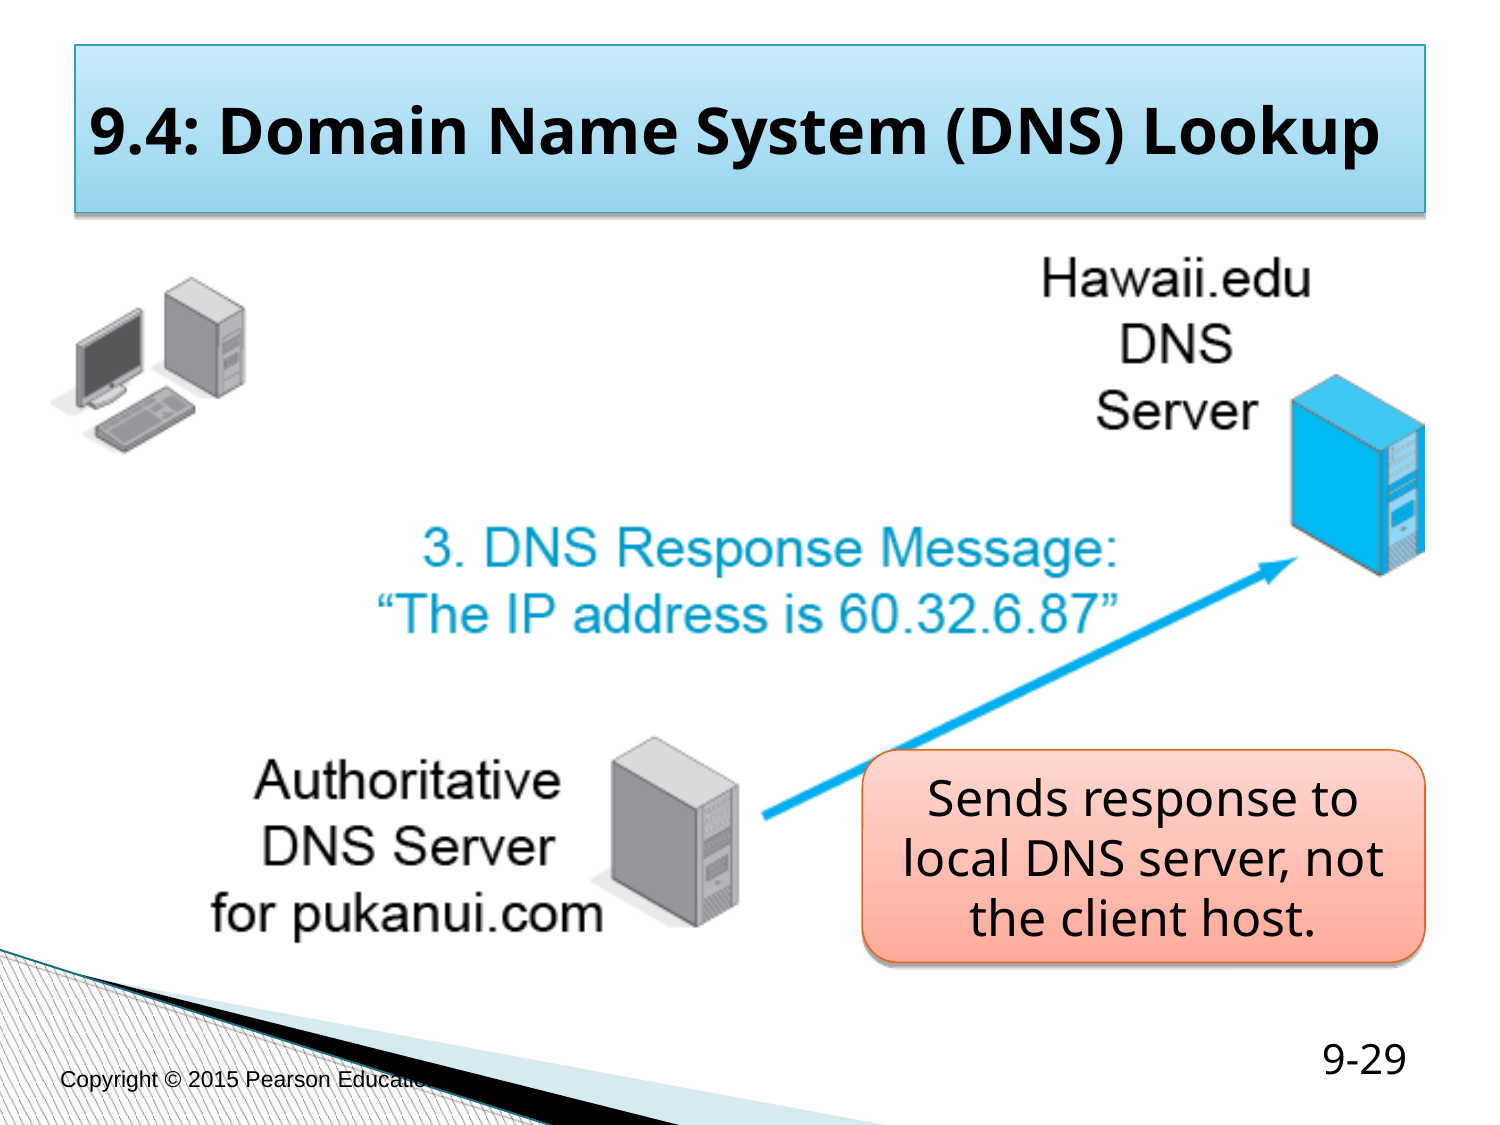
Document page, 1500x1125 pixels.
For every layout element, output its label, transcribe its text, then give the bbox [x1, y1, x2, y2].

picture [50, 251, 1425, 950]
picture [1418, 936, 1425, 950]
slide_number 9-<number> [1287, 1037, 1423, 1098]
footer Copyright © 2015 Pearson Education, Inc. [37, 1050, 513, 1100]
picture [0, 952, 543, 1125]
title 9.4: Domain Name System (DNS) Lookup [75, 45, 1425, 213]
text_box Sends response to local DNS server, not the client host. [862, 749, 1426, 963]
